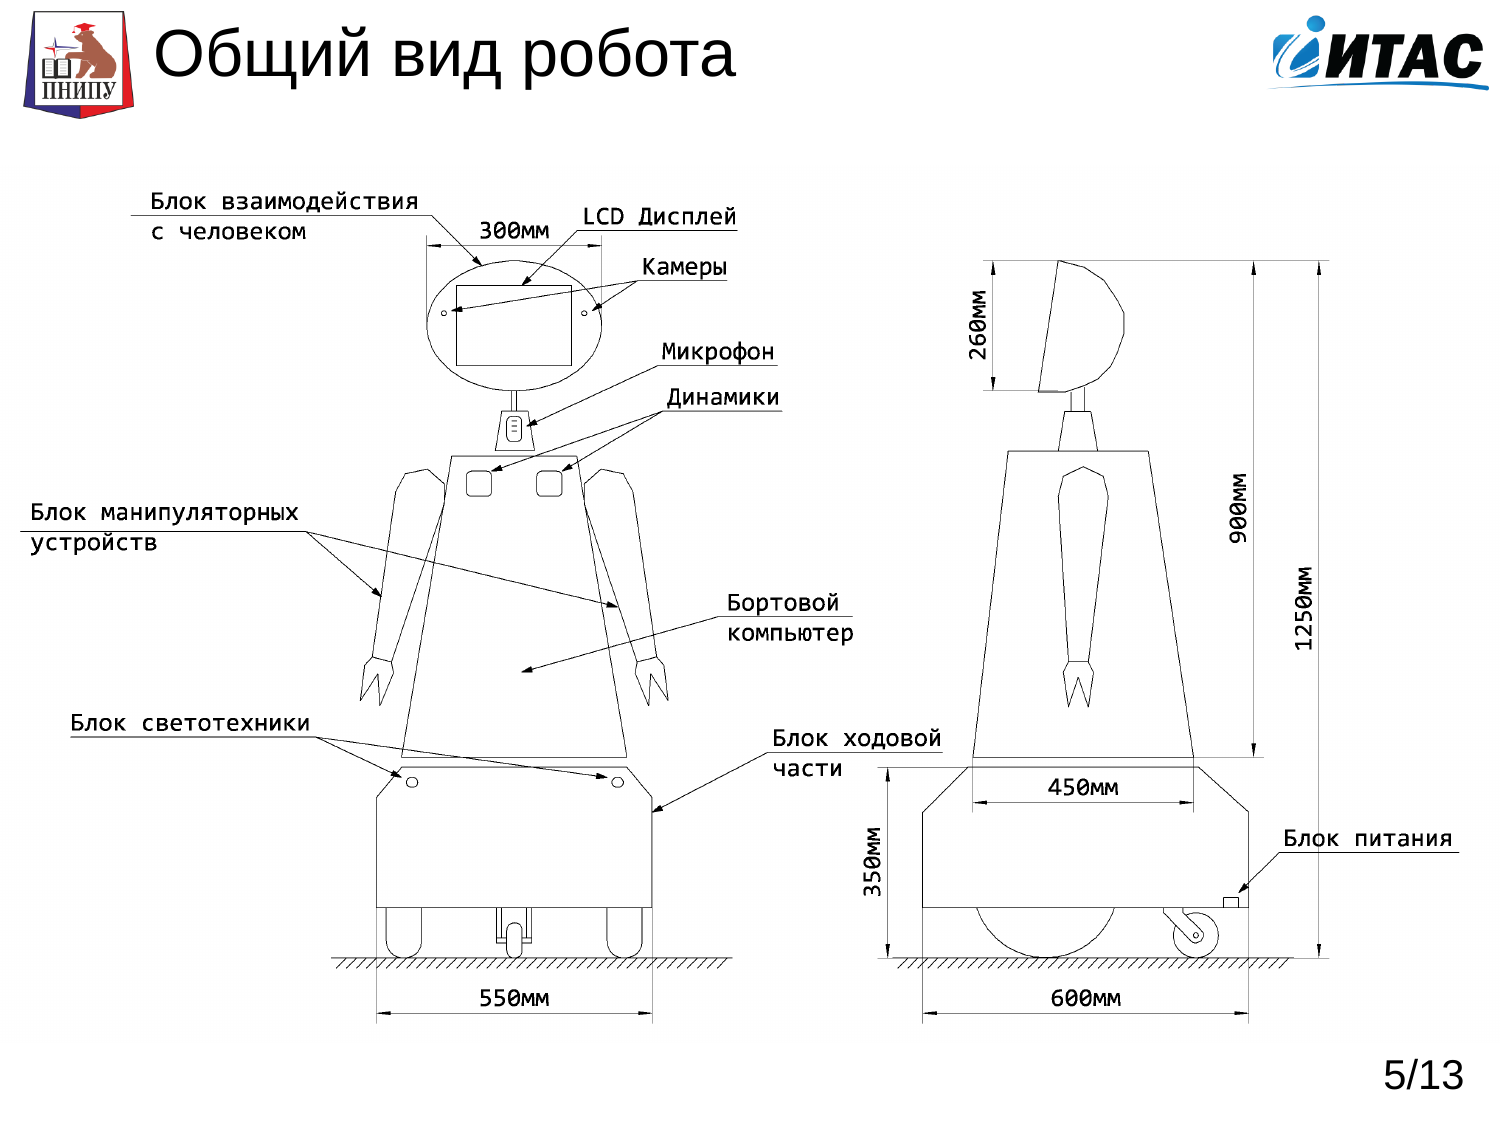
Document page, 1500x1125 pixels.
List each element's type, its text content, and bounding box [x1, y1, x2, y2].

picture [23, 11, 134, 119]
title Общий вид робота [153, 0, 1252, 128]
picture [1265, 13, 1489, 94]
picture [0, 165, 1500, 1043]
